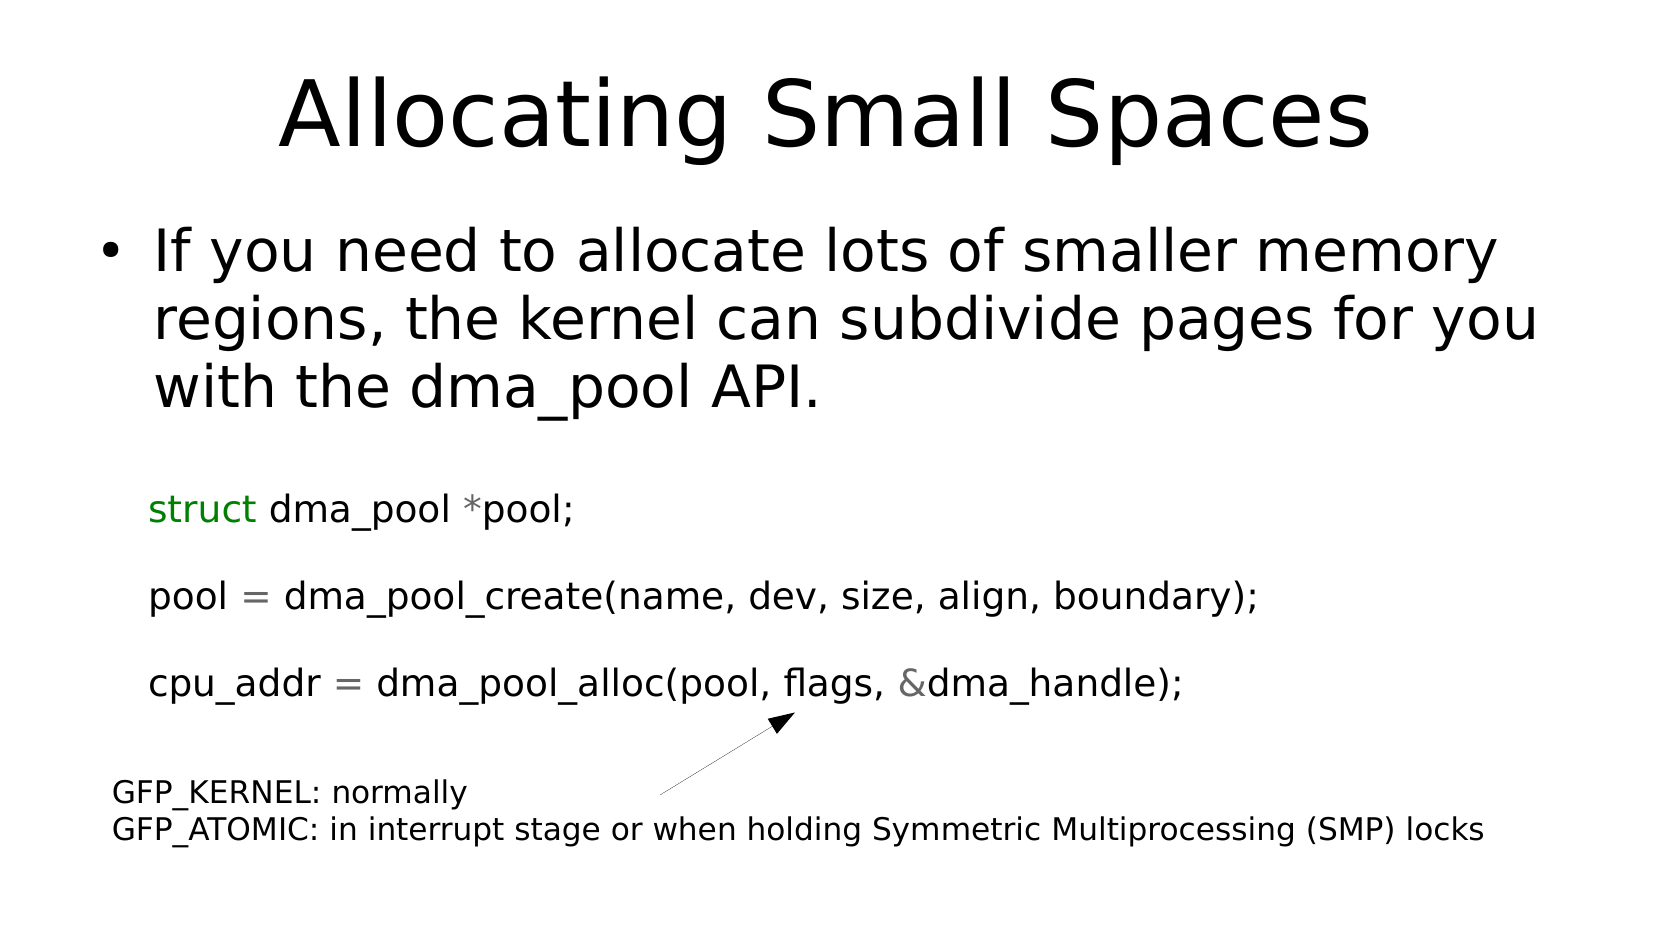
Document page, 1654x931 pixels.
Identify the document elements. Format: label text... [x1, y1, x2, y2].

text_box struct dma_pool *pool; pool = dma_pool_create(name, dev, size, align, boundary); cpu_addr = dma_pool_alloc(pool, flags, &dma_handle); [133, 480, 1276, 713]
title Allocating Small Spaces [82, 37, 1571, 193]
list If you need to allocate lots of smaller memory regions, the kernel can subdivide pages for you with the dma_pool API. [82, 217, 1571, 758]
text_box GFP_KERNEL: normally GFP_ATOMIC: in interrupt stage or when holding Symmetric Multiprocessing (SMP) locks [97, 767, 1502, 856]
